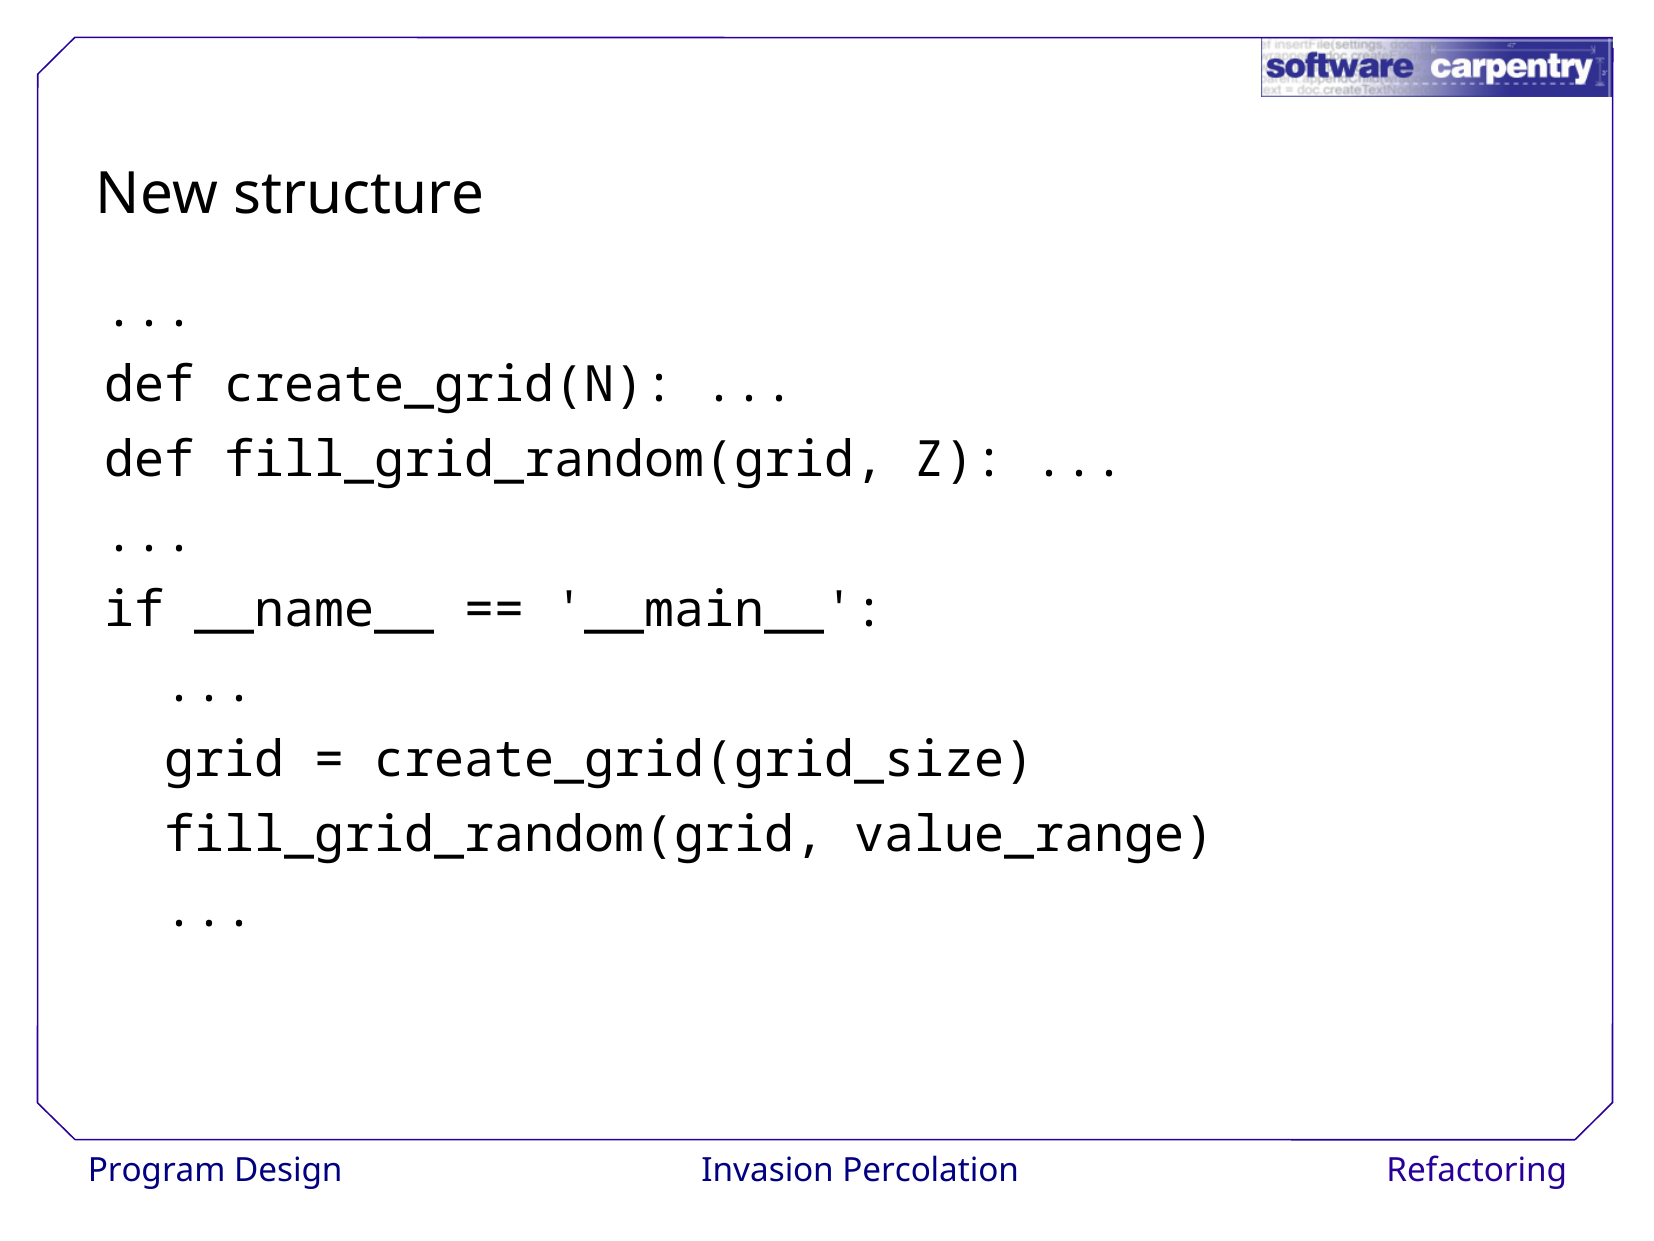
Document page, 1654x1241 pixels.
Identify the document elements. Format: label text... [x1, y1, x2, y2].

text_box ... def create_grid(N): ... def fill_grid_random(grid, Z): ... ... if __name__ == '__main__': ... grid = create_grid(grid_size) fill_grid_random(grid, value_range) ... [89, 253, 1508, 1020]
text_box New structure [81, 112, 650, 233]
picture [1261, 39, 1613, 97]
